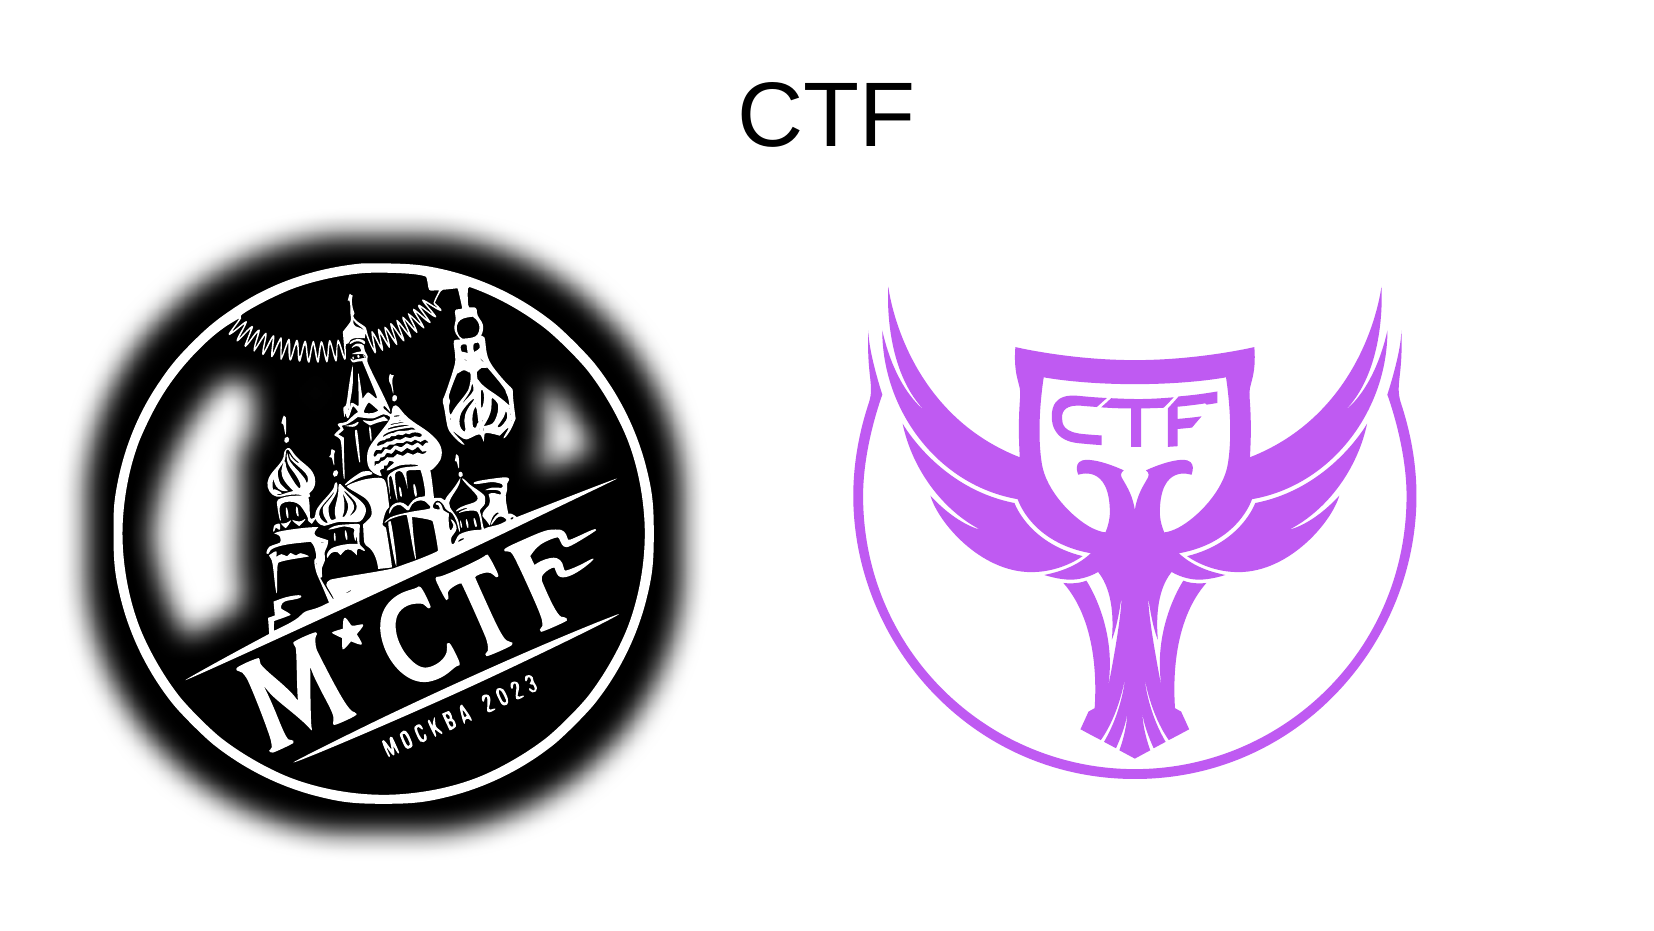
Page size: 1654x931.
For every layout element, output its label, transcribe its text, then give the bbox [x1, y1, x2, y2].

picture [844, 264, 1426, 793]
picture [112, 262, 655, 805]
title CTF [82, 37, 1571, 193]
